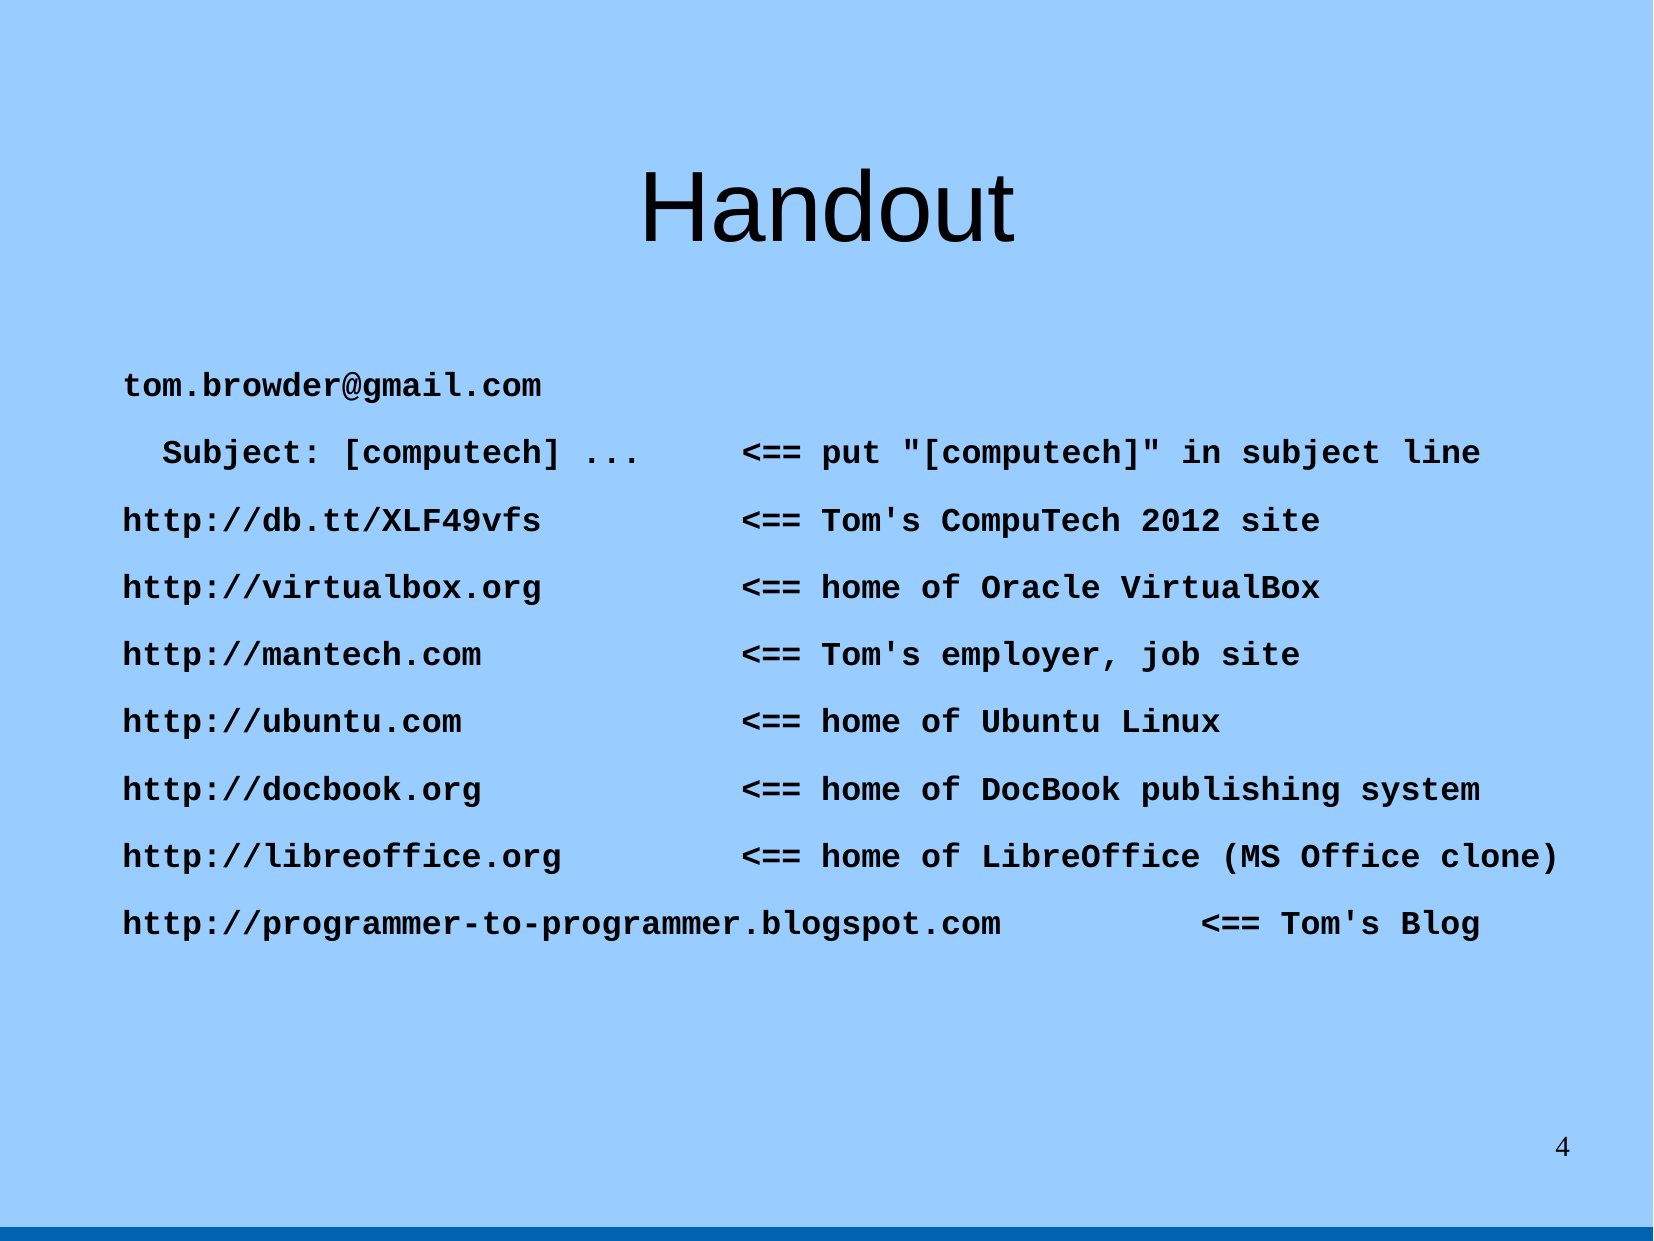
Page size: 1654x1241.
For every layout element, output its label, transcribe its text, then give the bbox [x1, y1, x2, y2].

title Handout [121, 102, 1533, 311]
list tom.browder@gmail.com Subject: [computech] ... <== put "[computech]" in subject line http://db.tt/XLF49vfs <== Tom's CompuTech 2012 site http://virtualbox.org <== home of Oracle VirtualBox http://mantech.com <== Tom's employer, job site http://ubuntu.com <== home of Ubuntu Linux http://docbook.org <== home of DocBook publishing system http://libreoffice.org <== home of LibreOffice (MS Office clone) http://programmer-to-programmer.blogspot.com <== Tom's Blog [122, 368, 1585, 943]
